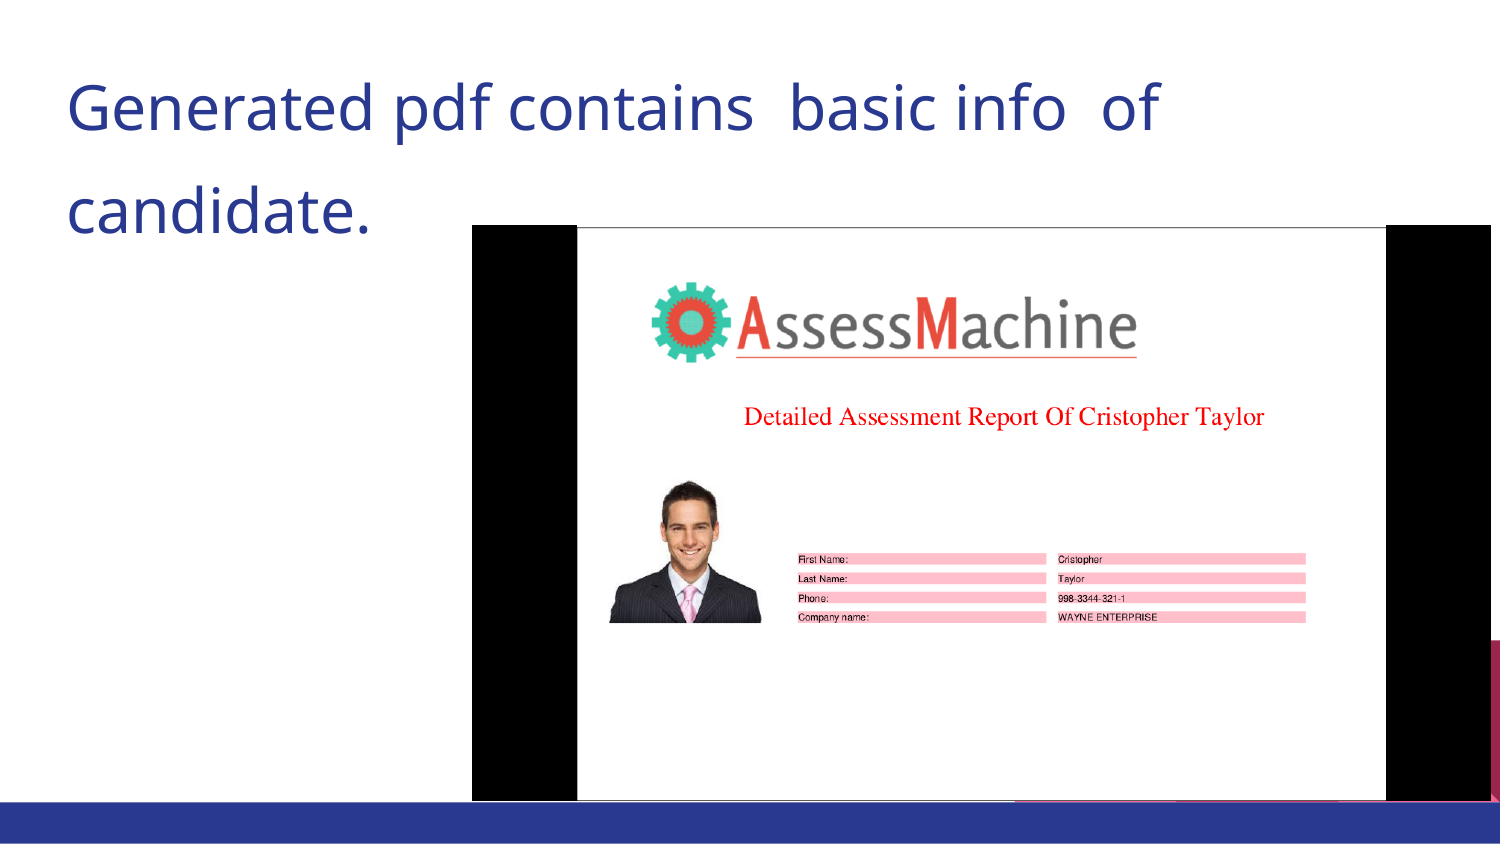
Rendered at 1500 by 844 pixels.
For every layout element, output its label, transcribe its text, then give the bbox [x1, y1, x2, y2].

title Generated pdf contains basic info of candidate. [51, 24, 1449, 196]
picture [472, 225, 1491, 801]
